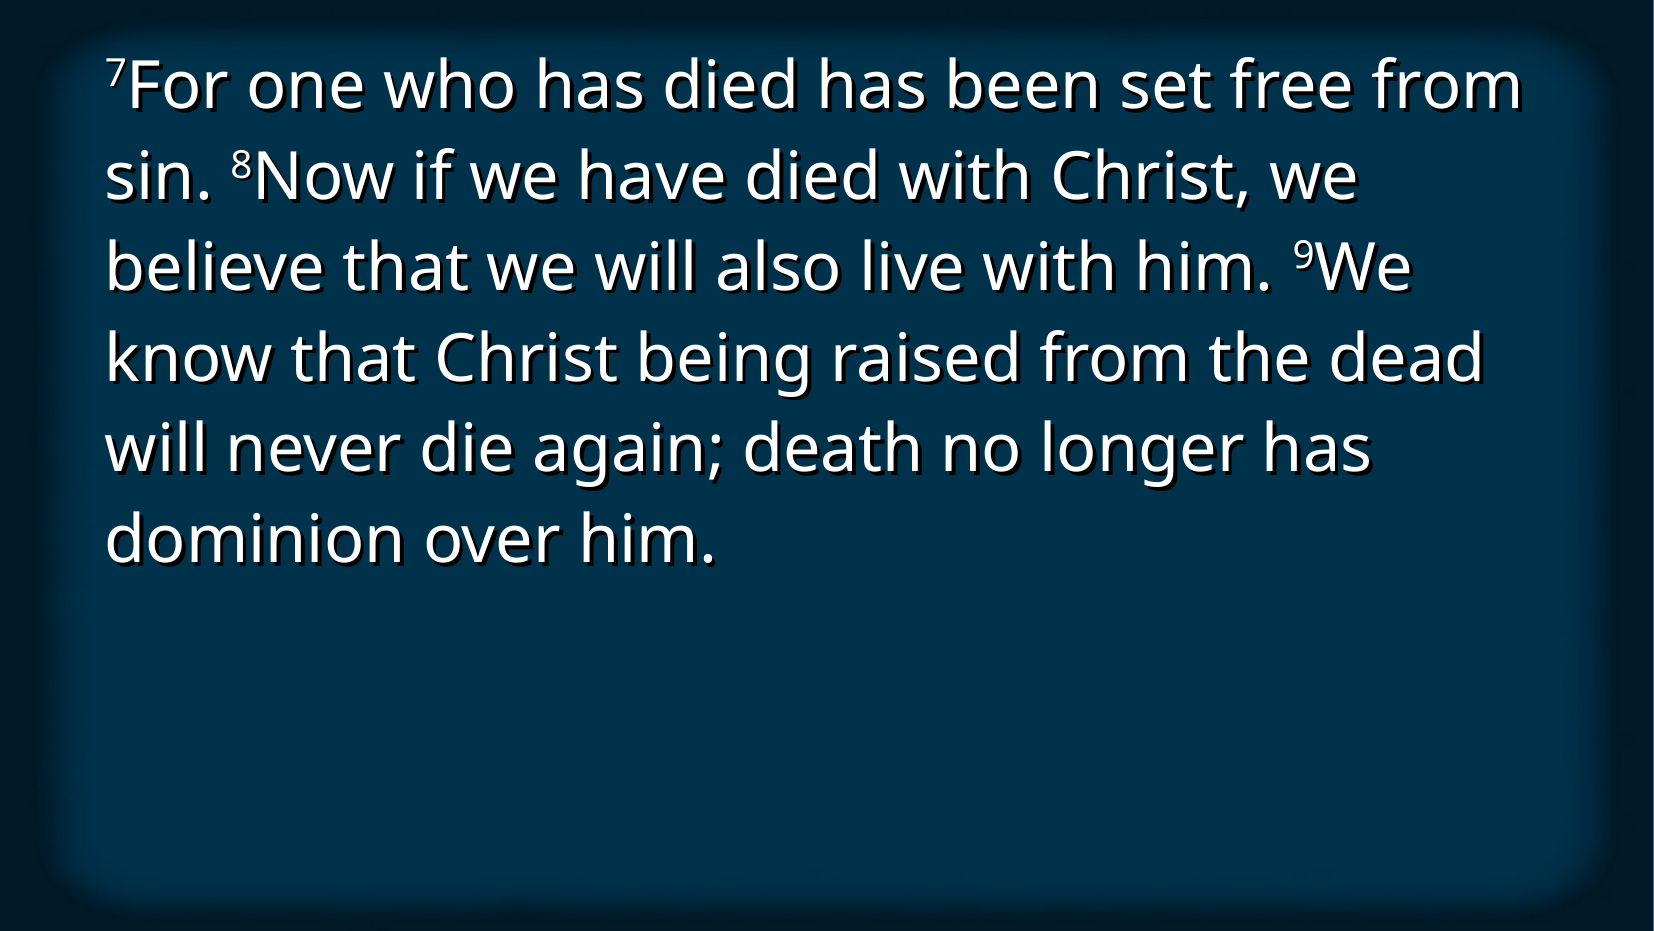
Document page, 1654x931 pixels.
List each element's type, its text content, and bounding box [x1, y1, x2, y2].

picture [0, 0, 1654, 931]
text_box 7For one who has died has been set free from sin. 8Now if we have died with Christ, we believe that we will also live with him. 9We know that Christ being raised from the dead will never die again; death no longer has dominion over him. [90, 30, 1561, 489]
